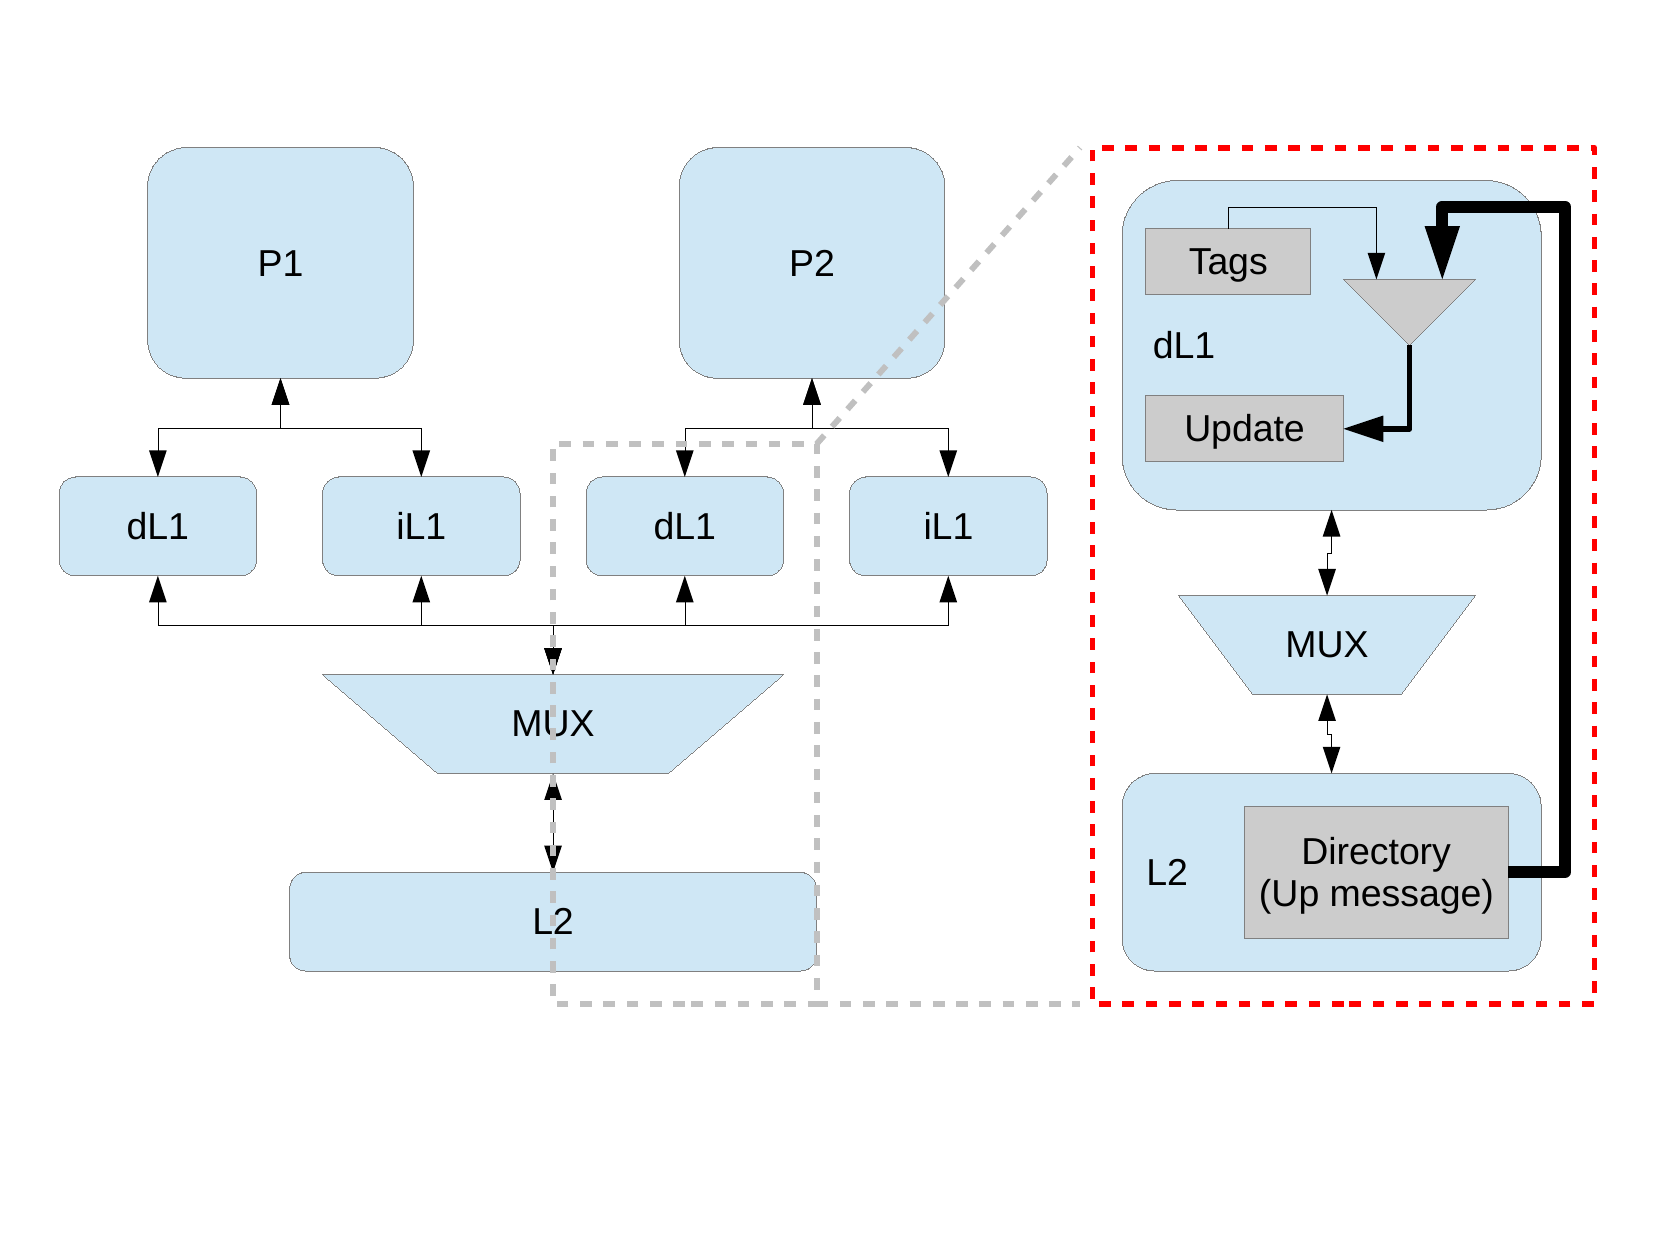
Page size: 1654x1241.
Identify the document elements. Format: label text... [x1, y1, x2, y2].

text_box MUX [322, 674, 784, 774]
text_box iL1 [322, 476, 521, 576]
text_box P1 [147, 147, 414, 379]
text_box Update [1145, 395, 1344, 462]
text_box dL1 [1122, 180, 1542, 511]
text_box P2 [679, 147, 945, 379]
text_box Tags [1145, 228, 1311, 295]
text_box iL1 [849, 476, 1048, 576]
text_box [1343, 279, 1476, 345]
text_box Directory (Up message) [1244, 806, 1509, 939]
text_box MUX [1178, 595, 1476, 695]
text_box dL1 [59, 476, 257, 576]
text_box L2 [1122, 773, 1542, 972]
text_box L2 [289, 872, 817, 972]
text_box dL1 [586, 476, 784, 576]
